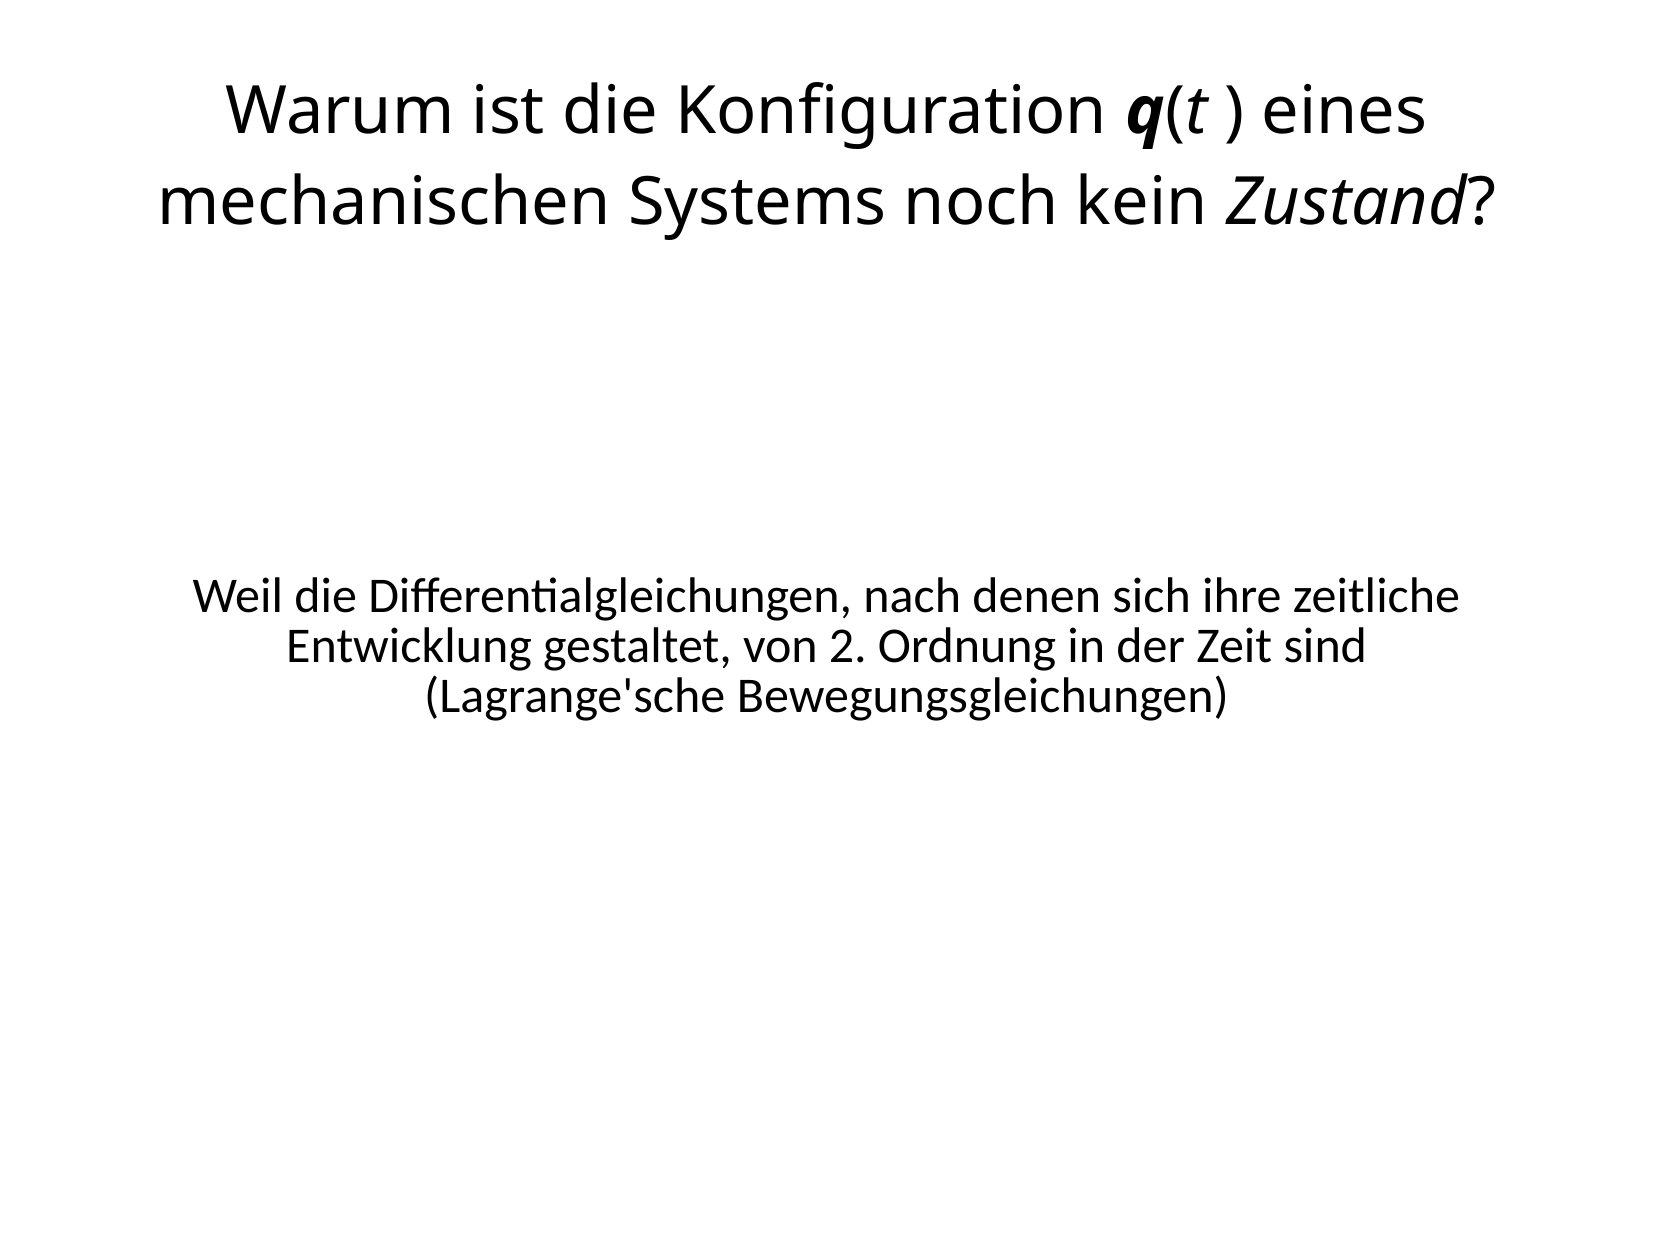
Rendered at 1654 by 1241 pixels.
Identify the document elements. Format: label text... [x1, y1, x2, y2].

title Warum ist die Konfiguration q(t ) eines mechanischen Systems noch kein Zustand? [82, 49, 1571, 257]
subtitle Weil die Differentialgleichungen, nach denen sich ihre zeitliche Entwicklung gestaltet, von 2. Ordnung in der Zeit sind (Lagrange'sche Bewegungsgleichungen) [82, 290, 1571, 1010]
